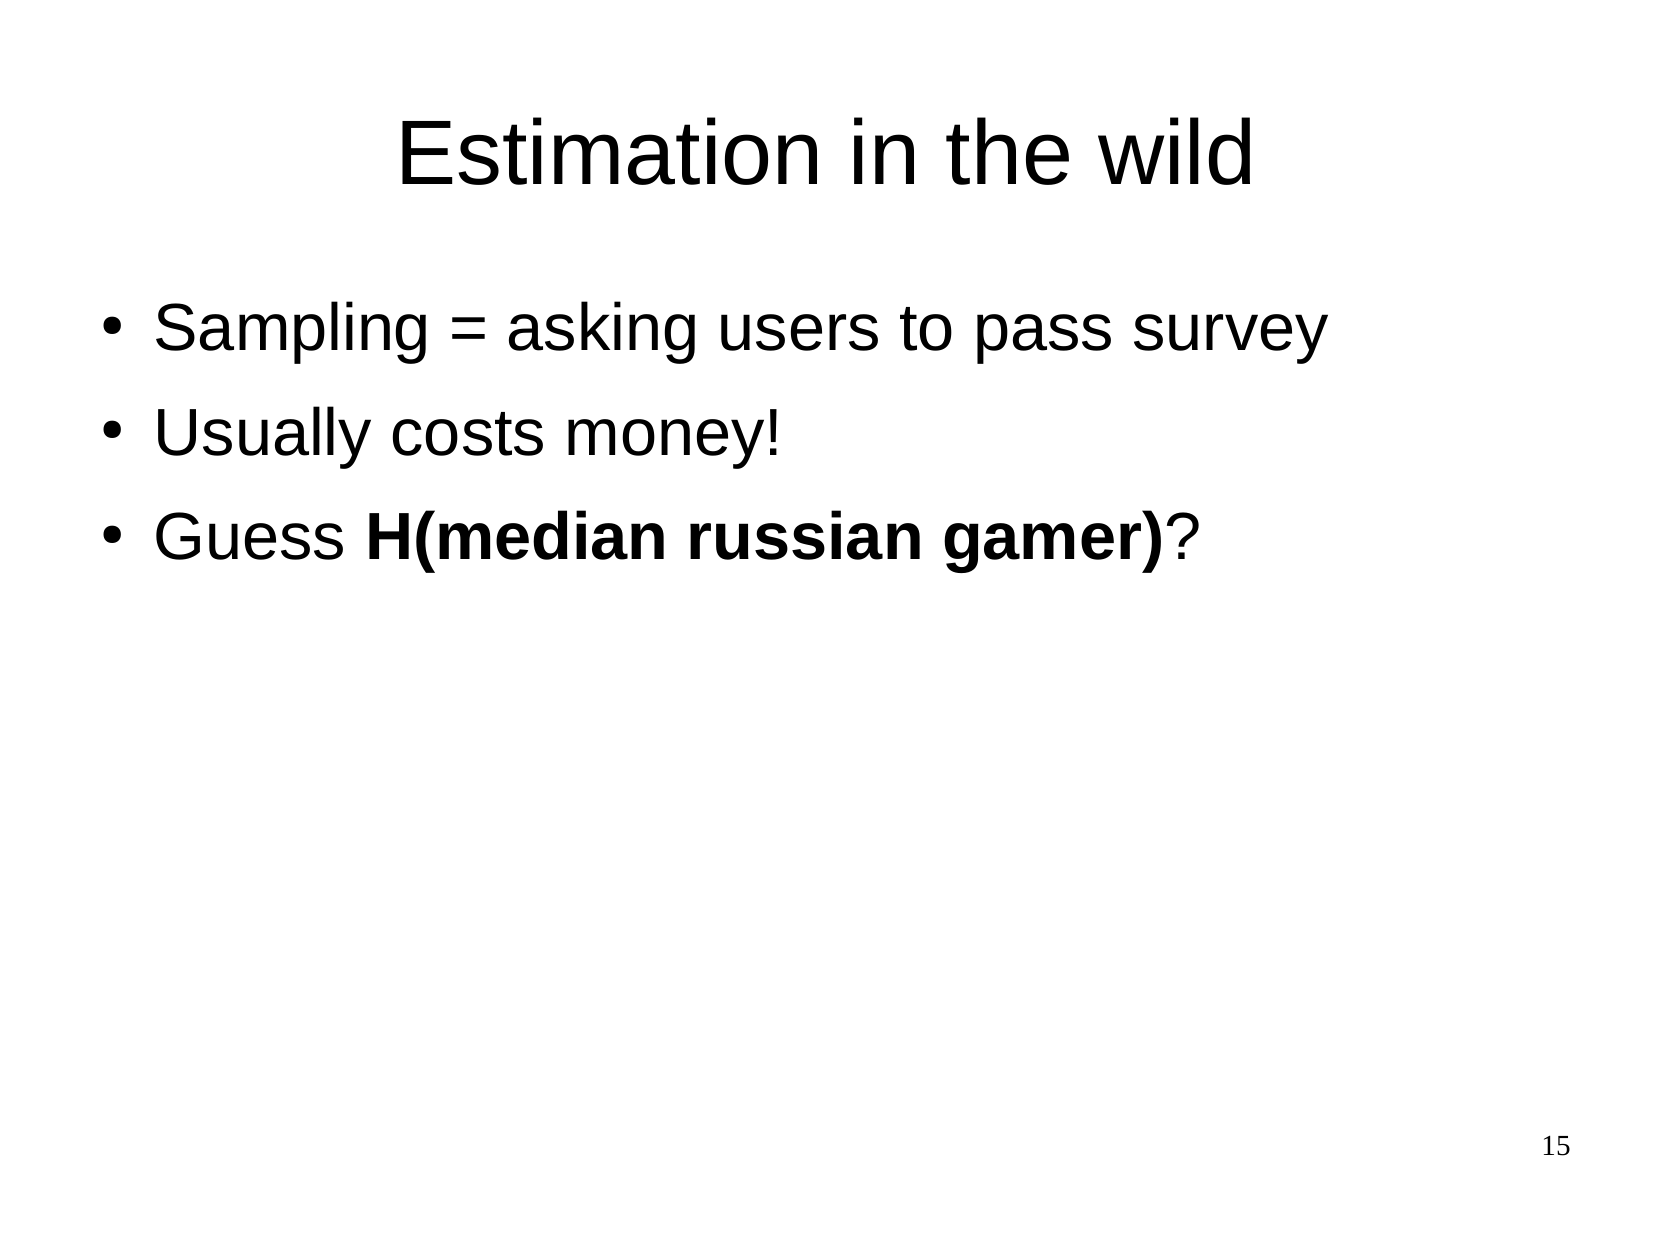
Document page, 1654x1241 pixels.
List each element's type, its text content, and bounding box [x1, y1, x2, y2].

title Estimation in the wild [82, 49, 1571, 257]
list Sampling = asking users to pass survey Usually costs money! Guess H(median russian gamer)? [82, 290, 1571, 1156]
